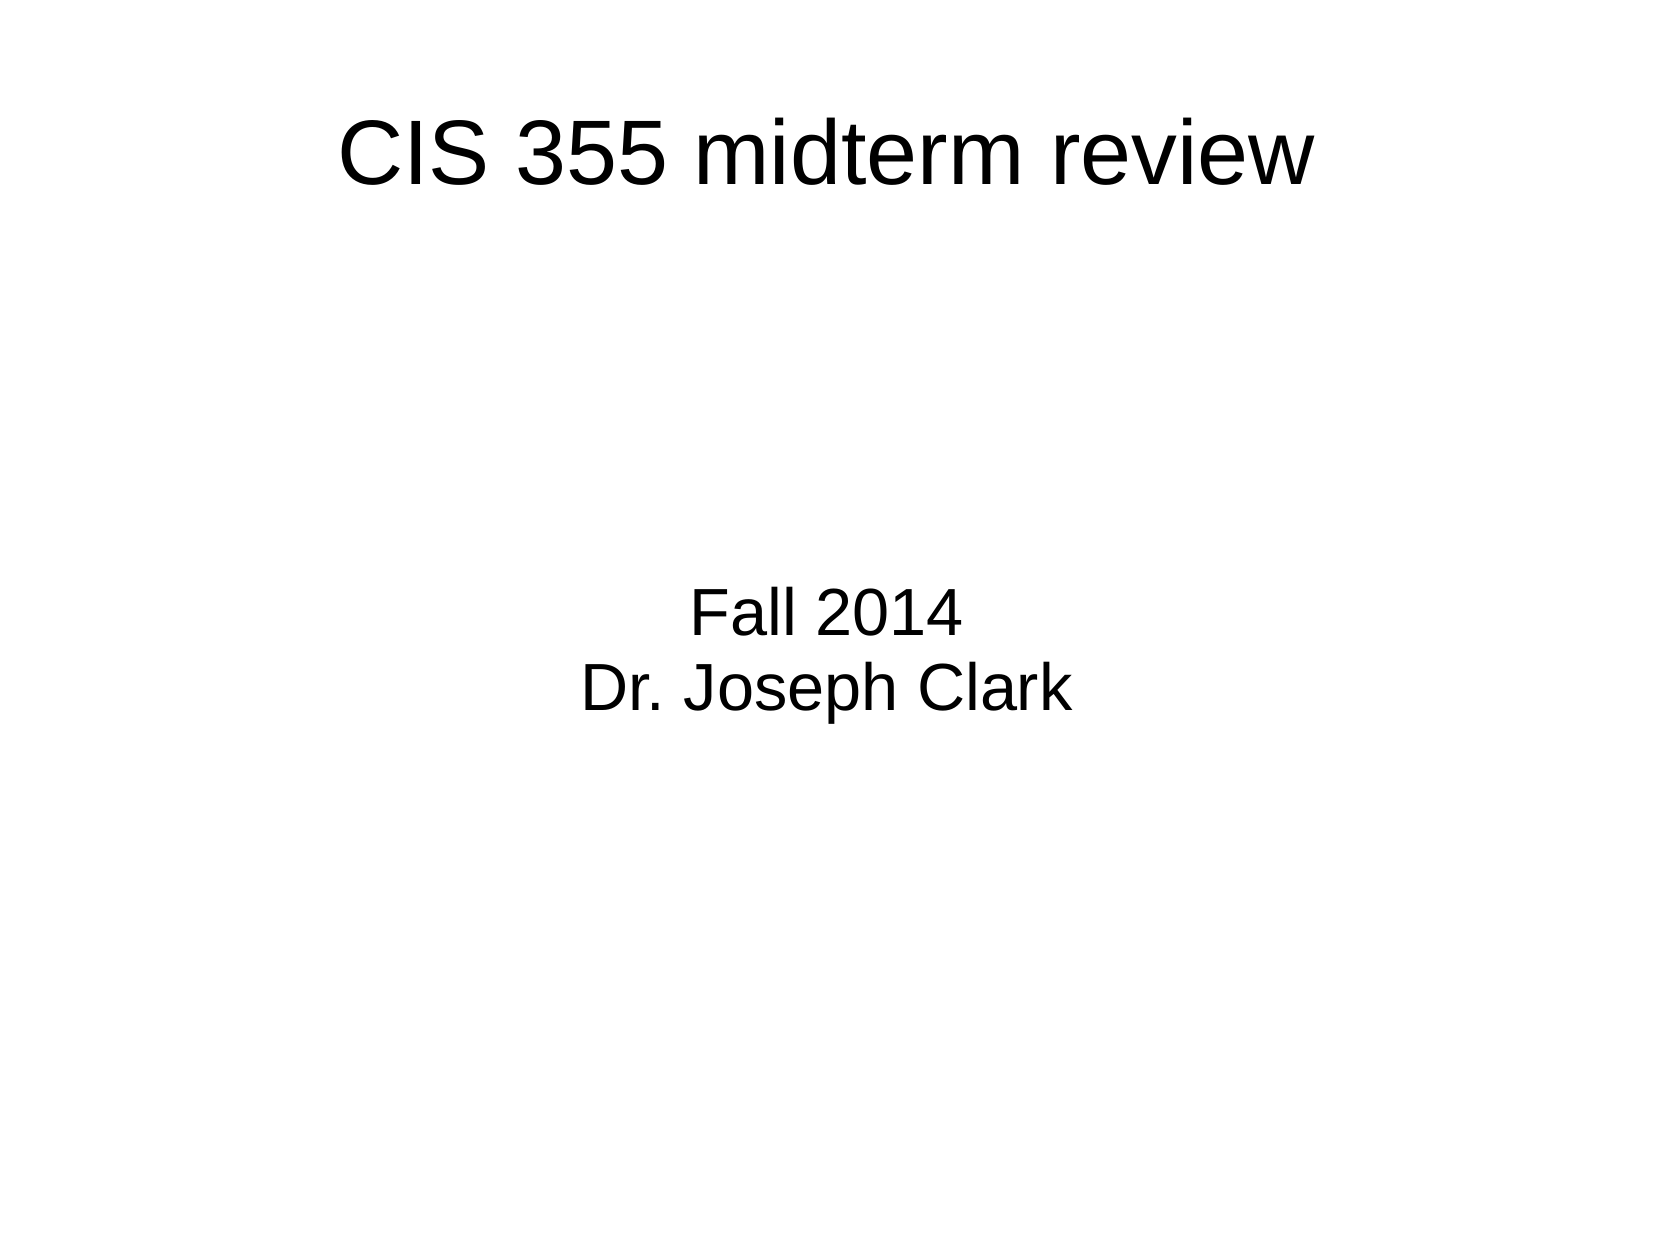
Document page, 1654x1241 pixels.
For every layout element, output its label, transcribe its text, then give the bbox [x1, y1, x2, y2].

title CIS 355 midterm review [82, 49, 1571, 257]
subtitle Fall 2014 Dr. Joseph Clark [82, 290, 1571, 1010]
